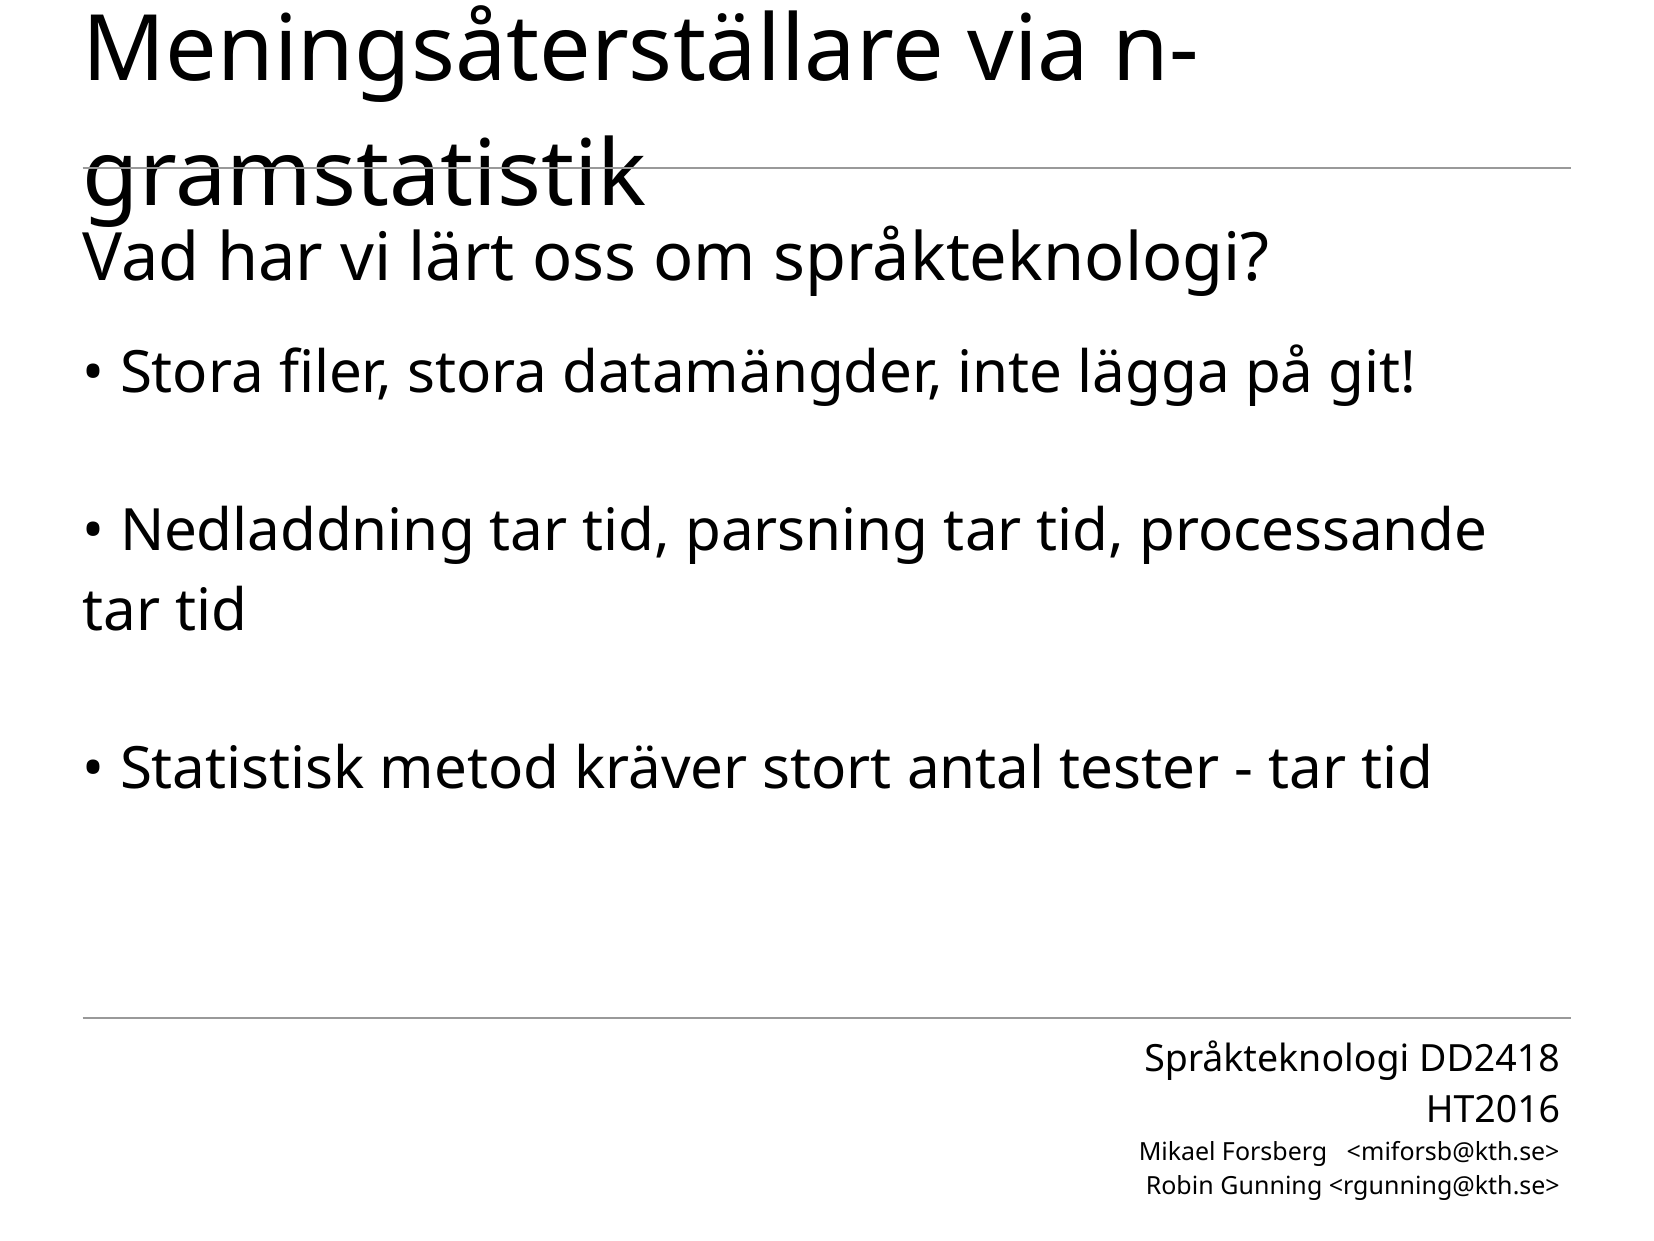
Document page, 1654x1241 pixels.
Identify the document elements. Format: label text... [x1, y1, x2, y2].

title Vad har vi lärt oss om språkteknologi? [82, 194, 1571, 316]
title Meningsåterställare via n-gramstatistik [82, 46, 1571, 167]
text_box • Stora filer, stora datamängder, inte lägga på git! • Nedladdning tar tid, parsning tar tid, processande tar tid • Statistisk metod kräver stort antal tester - tar tid [82, 330, 1571, 1010]
text_box Språkteknologi DD2418 HT2016 Mikael Forsberg <miforsb@kth.se> Robin Gunning <rgunning@kth.se> [1020, 1024, 1576, 1156]
